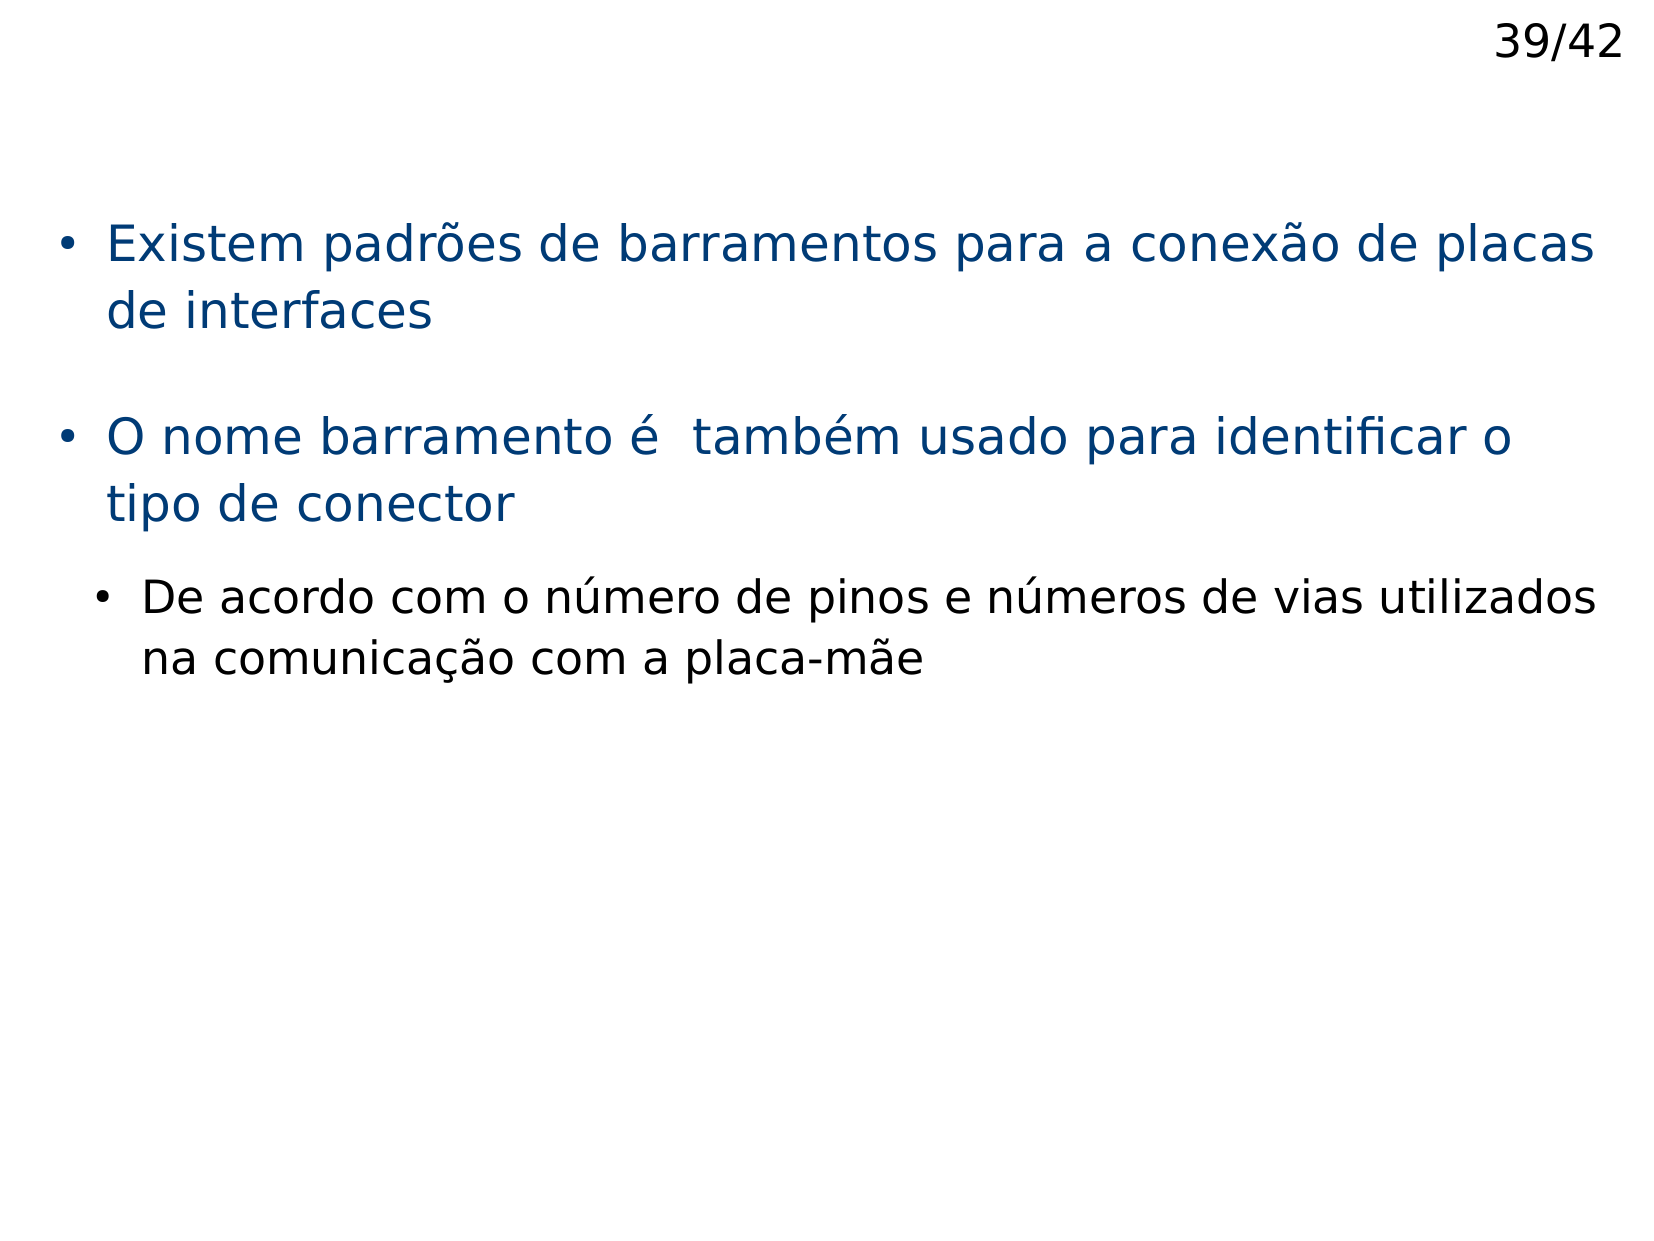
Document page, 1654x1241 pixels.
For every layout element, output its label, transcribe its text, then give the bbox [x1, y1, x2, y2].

list Existem padrões de barramentos para a conexão de placas de interfaces O nome barramento é também usado para identificar o tipo de conector De acordo com o número de pinos e números de vias utilizados na comunicação com a placa-mãe [59, 206, 1625, 1211]
